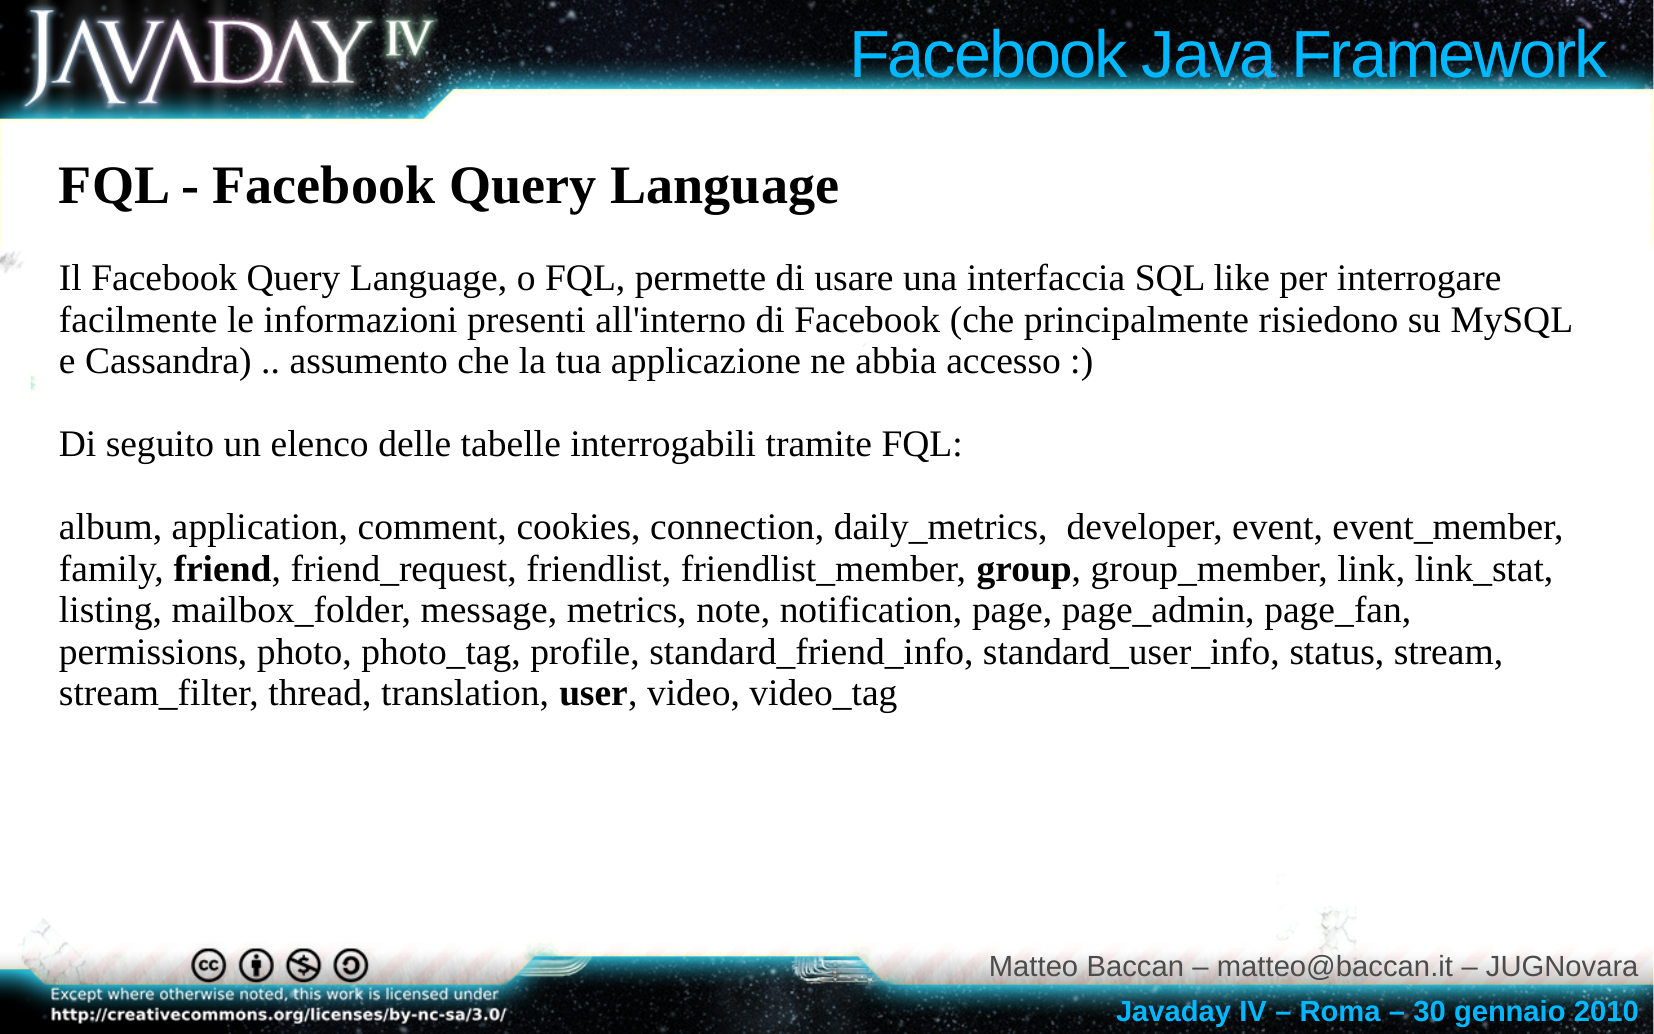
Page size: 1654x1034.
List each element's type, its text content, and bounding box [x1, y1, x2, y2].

text_box FQL - Facebook Query Language Il Facebook Query Language, o FQL, permette di usare una interfaccia SQL like per interrogare facilmente le informazioni presenti all'interno di Facebook (che principalmente risiedono su MySQL e Cassandra) .. assumento che la tua applicazione ne abbia accesso :) Di seguito un elenco delle tabelle interrogabili tramite FQL: album, application, comment, cookies, connection, daily_metrics, developer, event, event_member, family, friend, friend_request, friendlist, friendlist_member, group, group_member, link, link_stat, listing, mailbox_folder, message, metrics, note, notification, page, page_admin, page_fan, permissions, photo, photo_tag, profile, standard_friend_info, standard_user_info, status, stream, stream_filter, thread, translation, user, video, video_tag [44, 148, 1597, 762]
text_box FQL - Facebook Query Language [11, 0, 1644, 819]
picture [0, 0, 1654, 1034]
